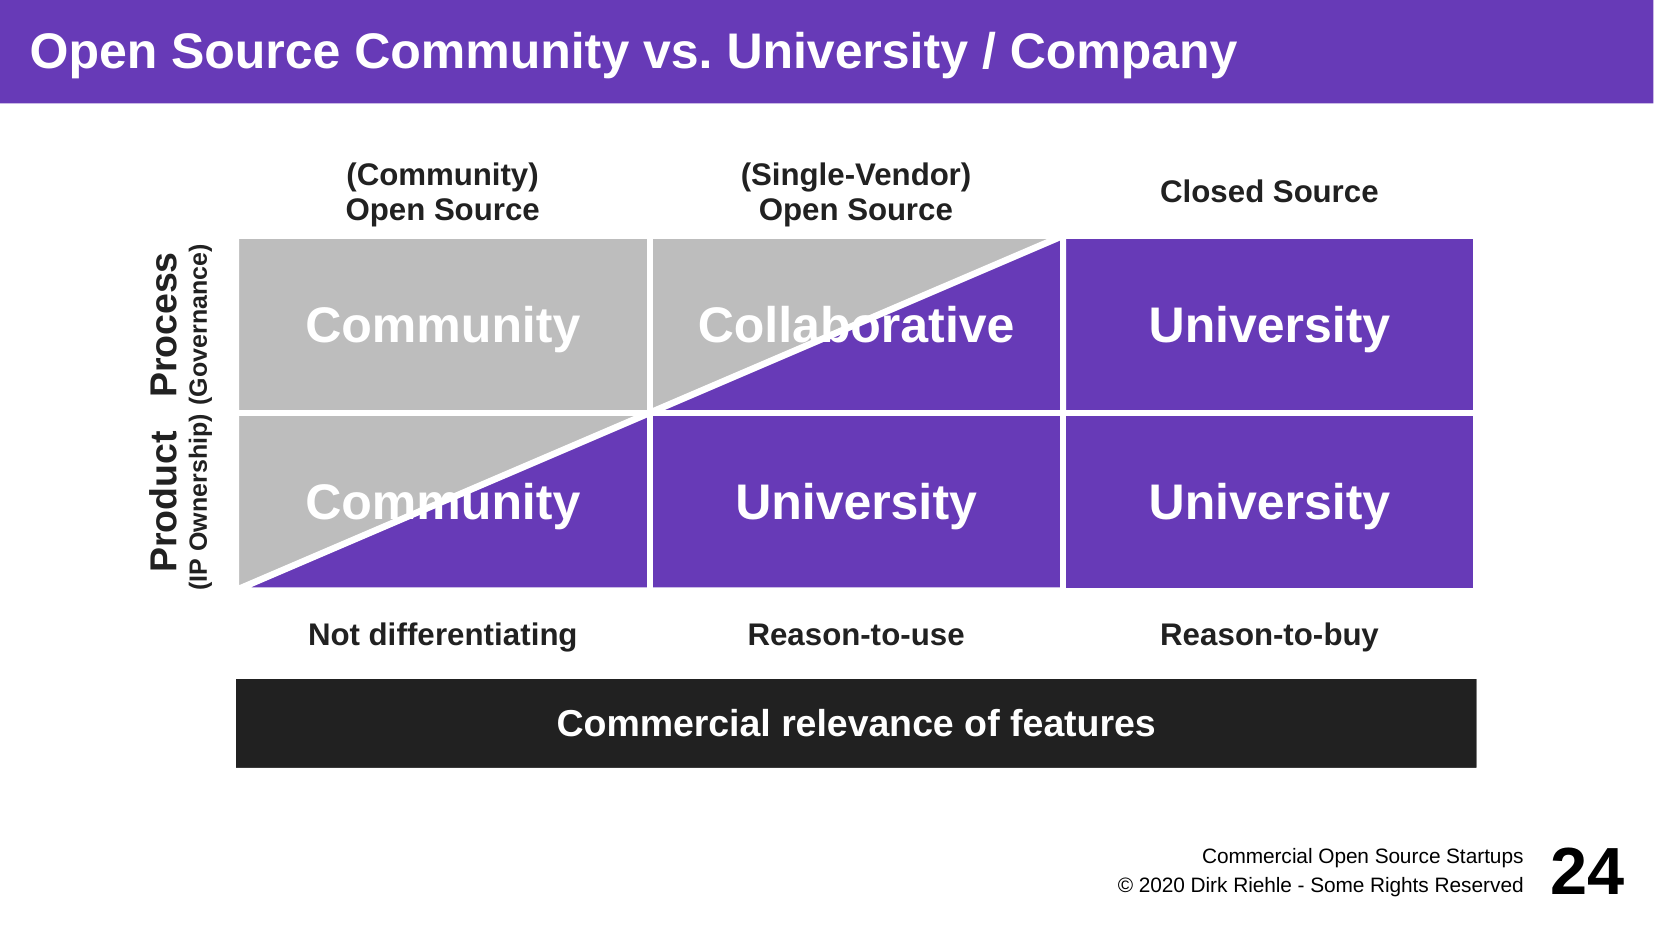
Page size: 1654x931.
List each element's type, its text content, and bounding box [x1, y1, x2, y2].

text_box Product (IP Ownership) [118, 443, 237, 621]
text_box Closed Source [1062, 147, 1477, 237]
text_box University [649, 413, 1063, 590]
text_box (Community) Open Source [236, 147, 649, 237]
text_box Not differentiating [236, 590, 649, 679]
text_box Reason-to-buy [1062, 590, 1477, 679]
text_box (Single-Vendor) Open Source [649, 147, 1062, 237]
text_box Reason-to-use [649, 590, 1062, 679]
text_box Community [237, 237, 649, 413]
text_box Process (Governance) [118, 206, 237, 443]
text_box Collaborative [649, 237, 1063, 413]
text_box University [1063, 413, 1477, 590]
text_box Community [237, 413, 649, 590]
text_box Commercial relevance of features [236, 679, 1477, 768]
text_box University [1064, 237, 1477, 413]
title Open Source Community vs. University / Company [0, 0, 1654, 104]
